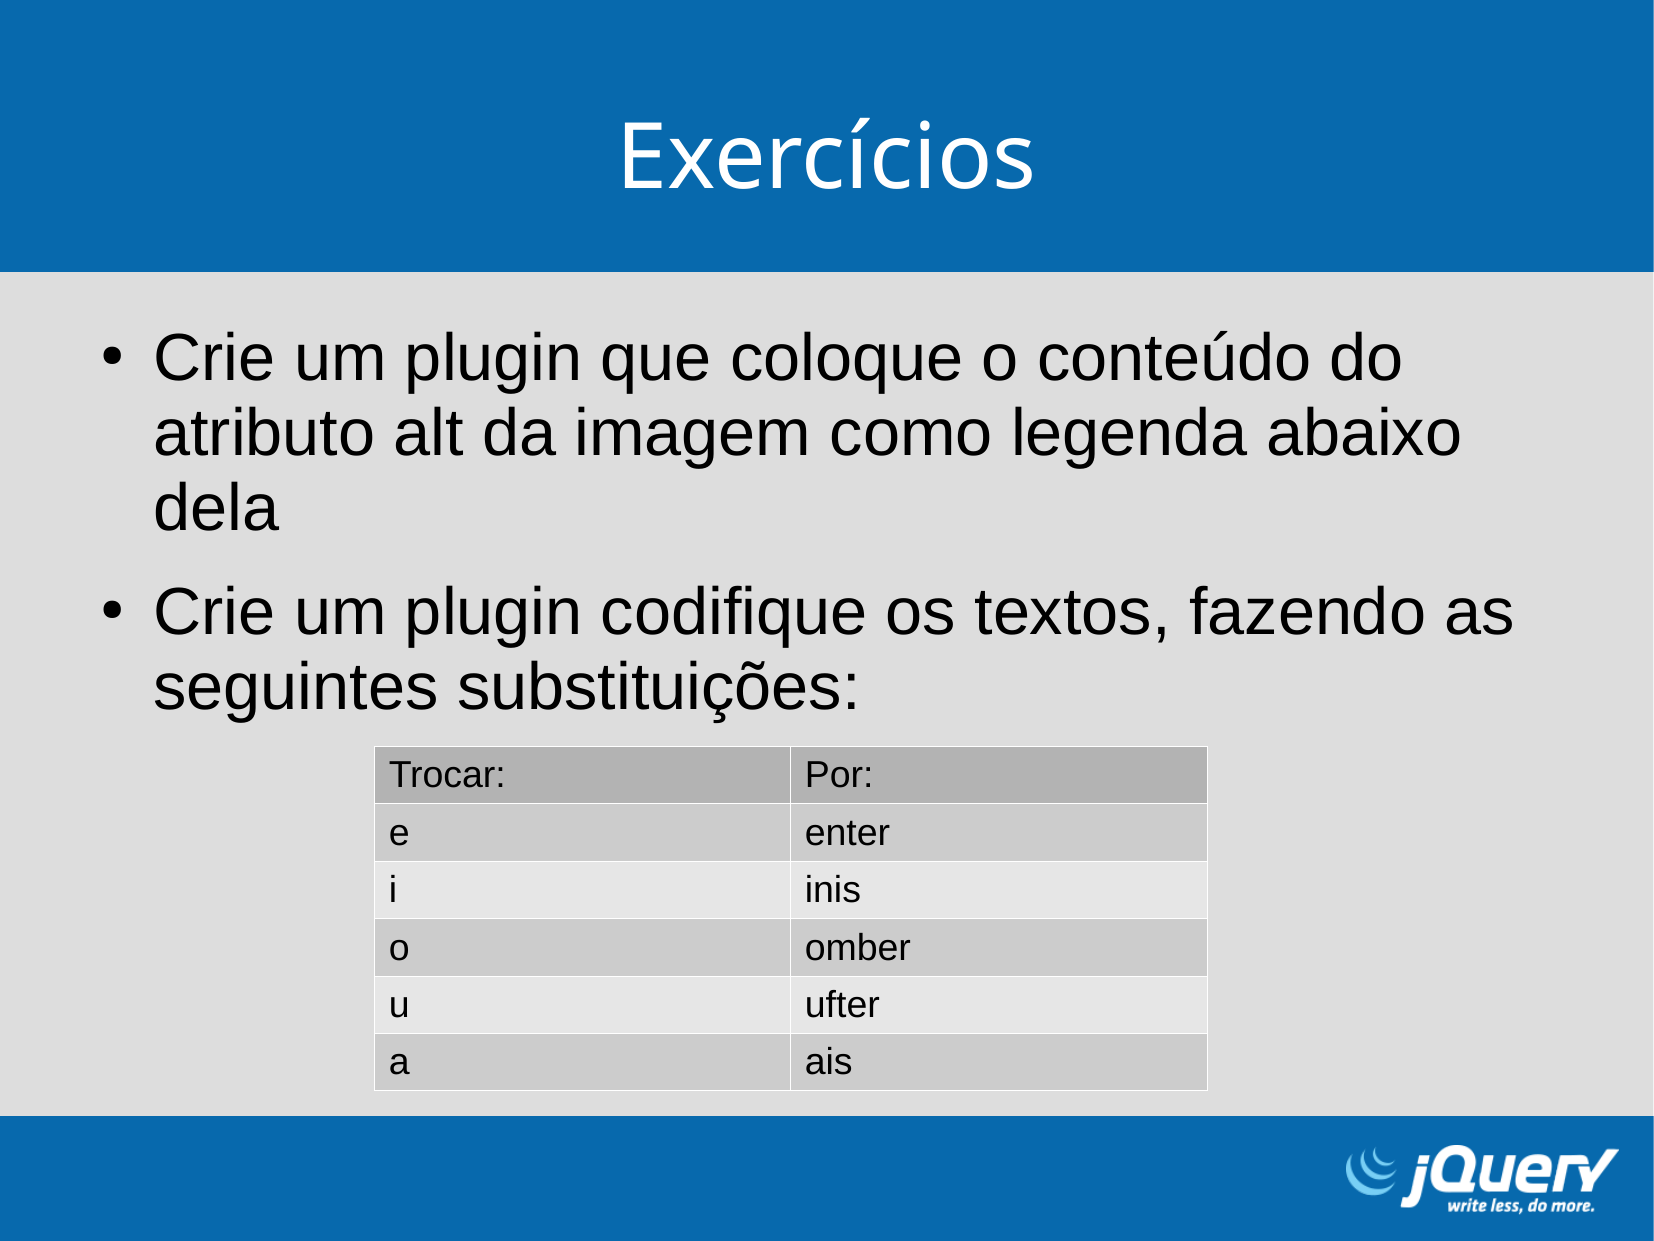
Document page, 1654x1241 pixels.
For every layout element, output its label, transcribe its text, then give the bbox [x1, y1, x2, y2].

table_cell omber [791, 919, 1207, 976]
table_cell ufter [791, 977, 1207, 1033]
table_cell inis [791, 862, 1207, 918]
table_cell a [375, 1034, 790, 1090]
table_cell u [375, 977, 790, 1033]
list Crie um plugin que coloque o conteúdo do atributo alt da imagem como legenda abaixo dela Crie um plugin codifique os textos, fazendo as seguintes substituições: [82, 320, 1571, 1040]
table_cell i [375, 862, 790, 918]
picture [0, 0, 1654, 272]
picture [0, 1116, 1654, 1241]
table_cell e [375, 804, 790, 861]
table_header Trocar: [375, 747, 790, 803]
title Exercícios [82, 49, 1571, 257]
table_cell o [375, 919, 790, 976]
table_cell ais [791, 1034, 1207, 1090]
table_header Por: [791, 747, 1207, 803]
table_cell enter [791, 804, 1207, 861]
